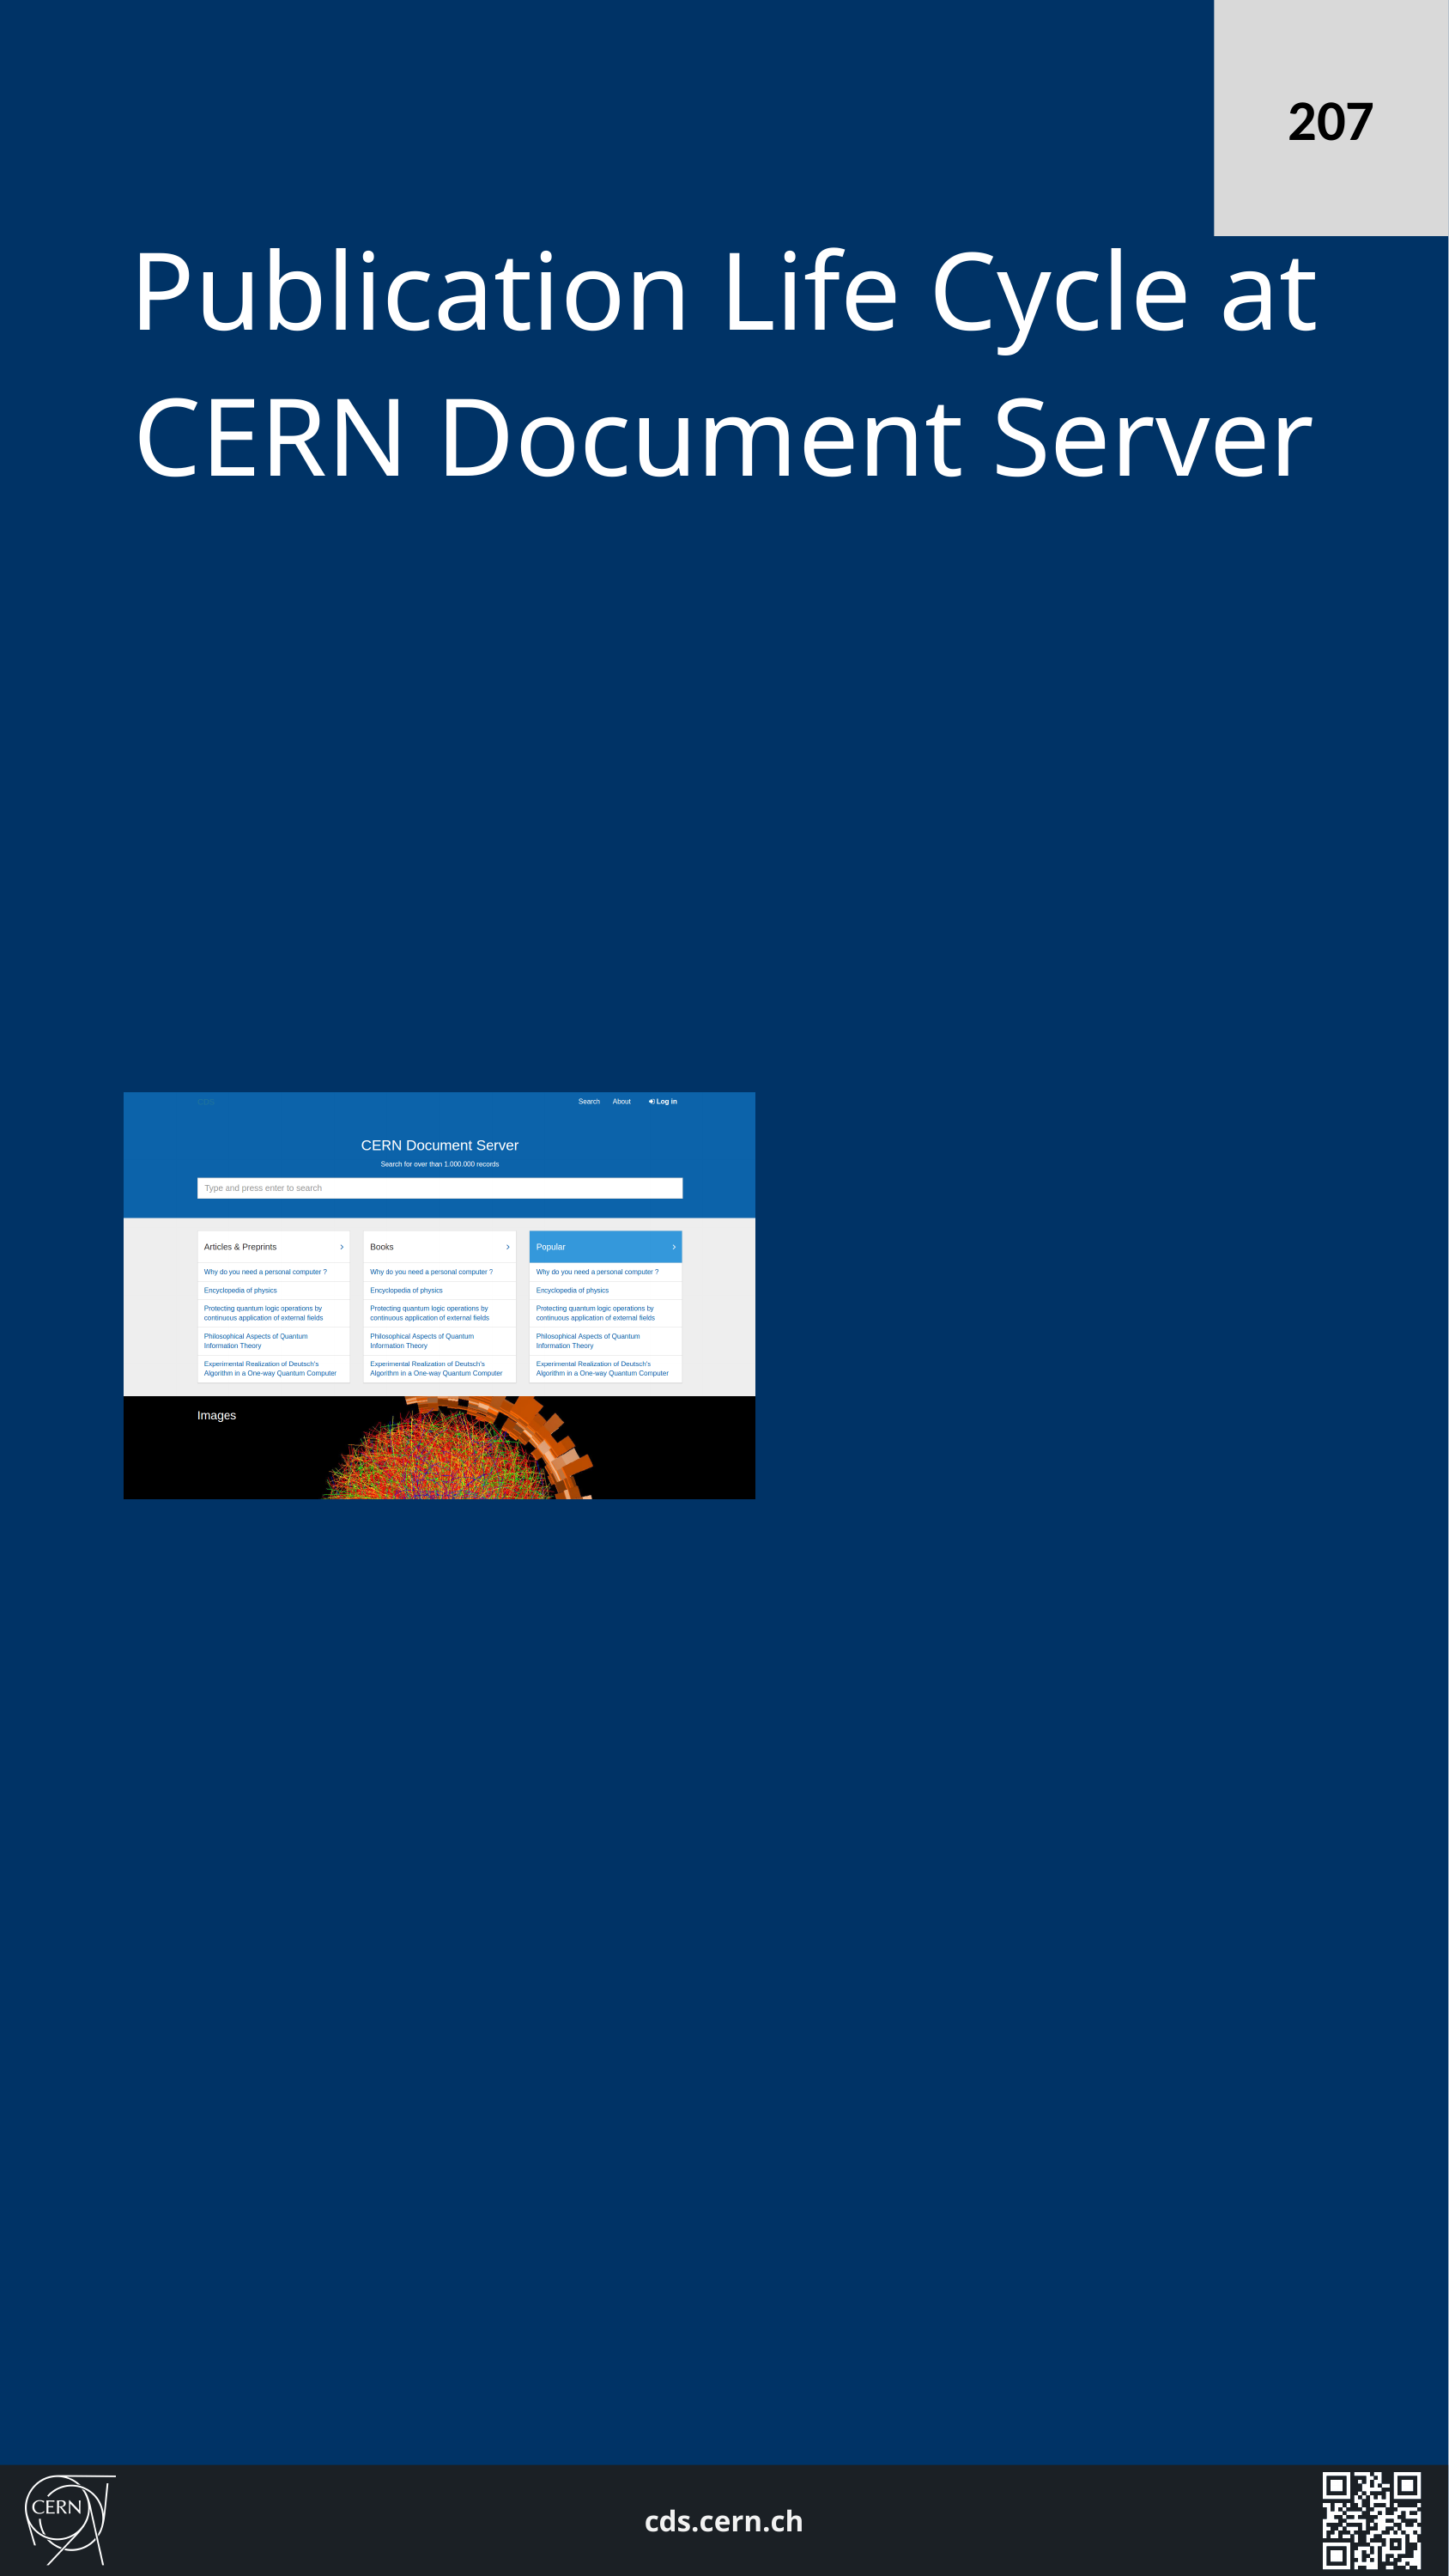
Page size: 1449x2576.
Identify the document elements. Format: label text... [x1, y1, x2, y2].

text_box cds.cern.ch [632, 2496, 817, 2544]
picture [25, 2475, 116, 2566]
text_box Publication Life Cycle at CERN Document Server [28, 209, 1420, 480]
text_box [0, 2464, 1449, 2576]
picture [124, 1092, 755, 1499]
text_box 207 [1214, 0, 1449, 236]
picture [1319, 2468, 1425, 2573]
